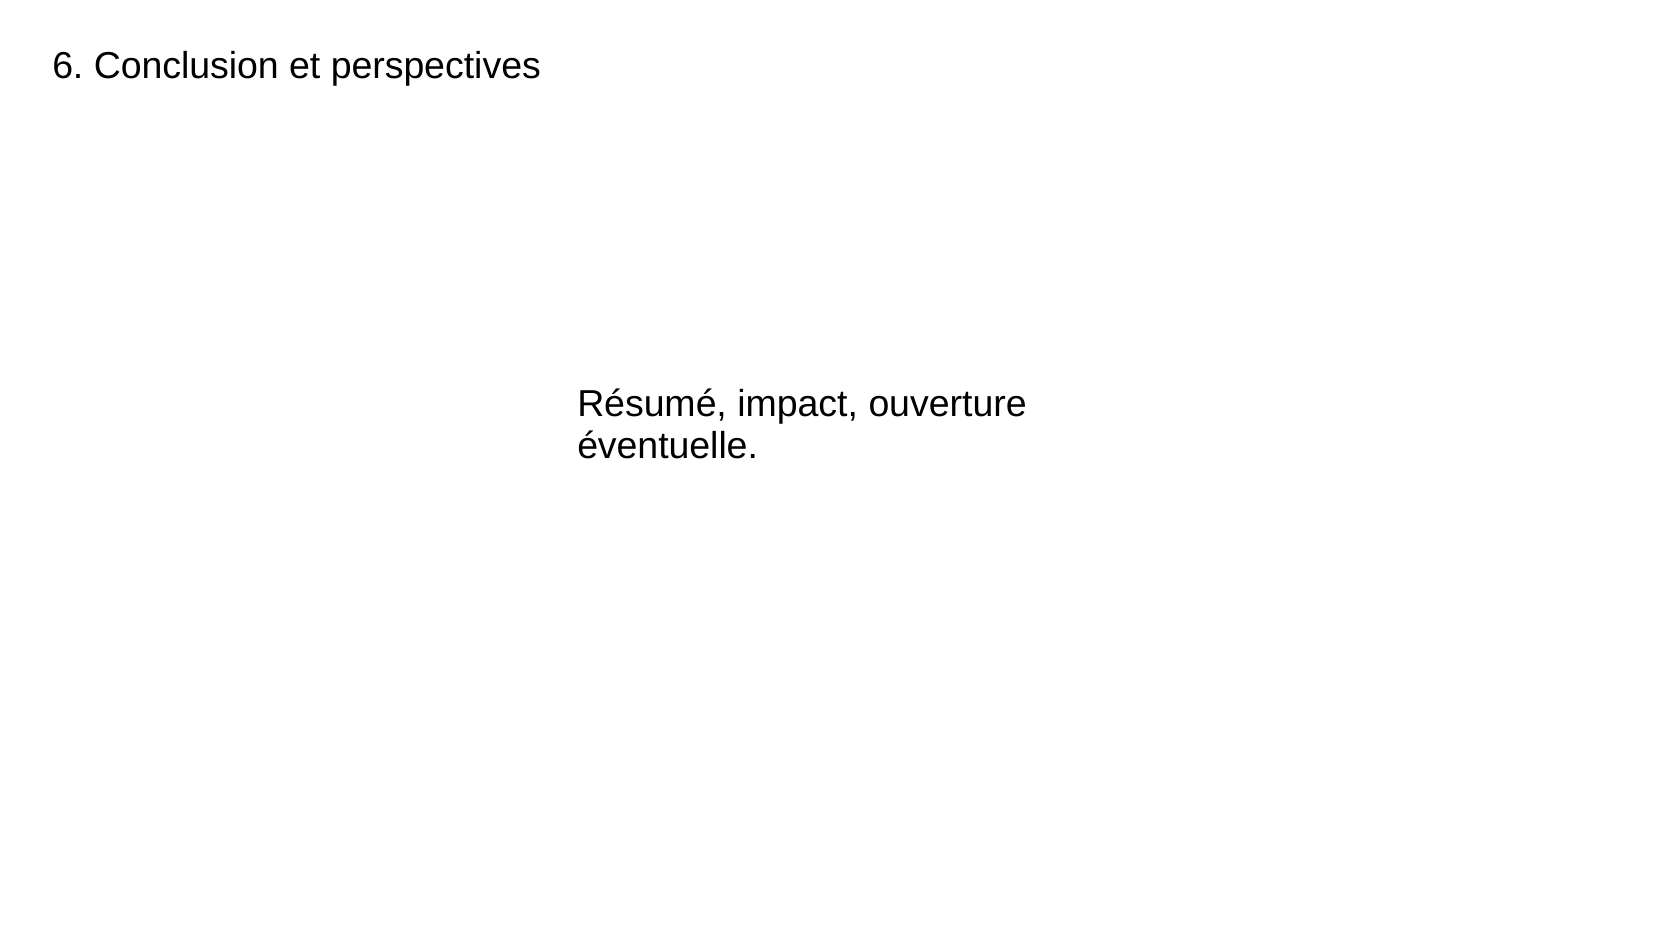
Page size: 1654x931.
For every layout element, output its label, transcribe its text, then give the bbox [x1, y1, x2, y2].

text_box Résumé, impact, ouverture éventuelle. [562, 375, 1163, 474]
text_box 6. Conclusion et perspectives [37, 37, 638, 95]
